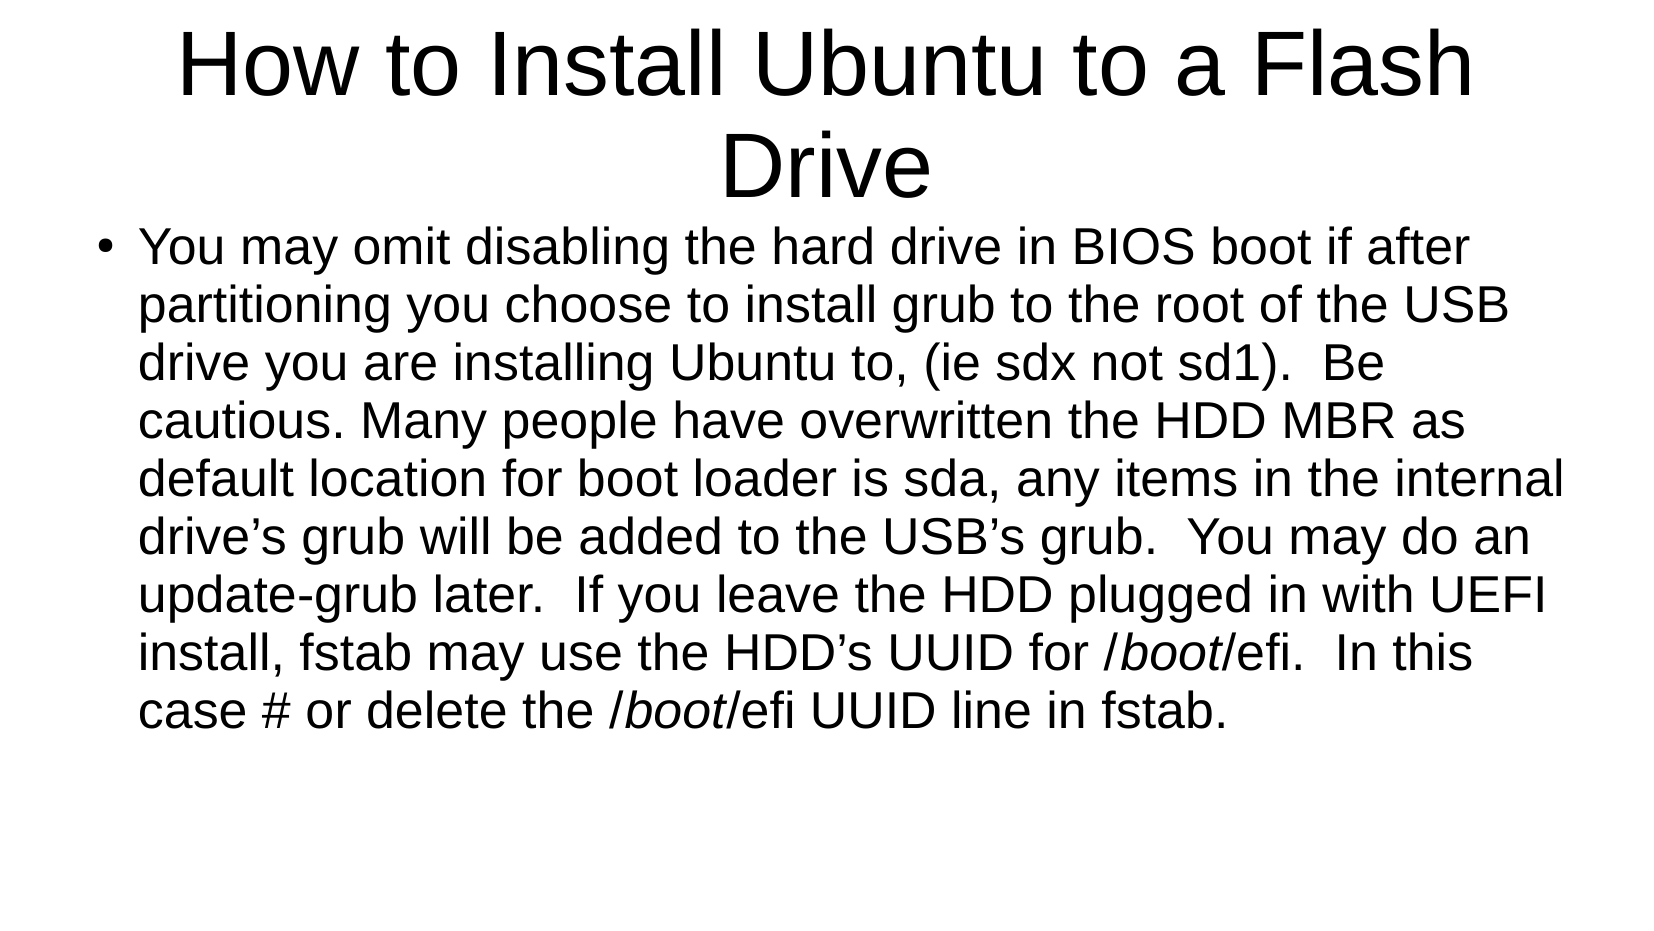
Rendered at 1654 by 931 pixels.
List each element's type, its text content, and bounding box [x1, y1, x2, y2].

title How to Install Ubuntu to a Flash Drive [82, 12, 1571, 217]
list You may omit disabling the hard drive in BIOS boot if after partitioning you choose to install grub to the root of the USB drive you are installing Ubuntu to, (ie sdx not sd1). Be cautious. Many people have overwritten the HDD MBR as default location for boot loader is sda, any items in the internal drive’s grub will be added to the USB’s grub. You may do an update-grub later. If you leave the HDD plugged in with UEFI install, fstab may use the HDD’s UUID for /boot/efi. In this case # or delete the /boot/efi UUID line in fstab. [82, 217, 1571, 758]
